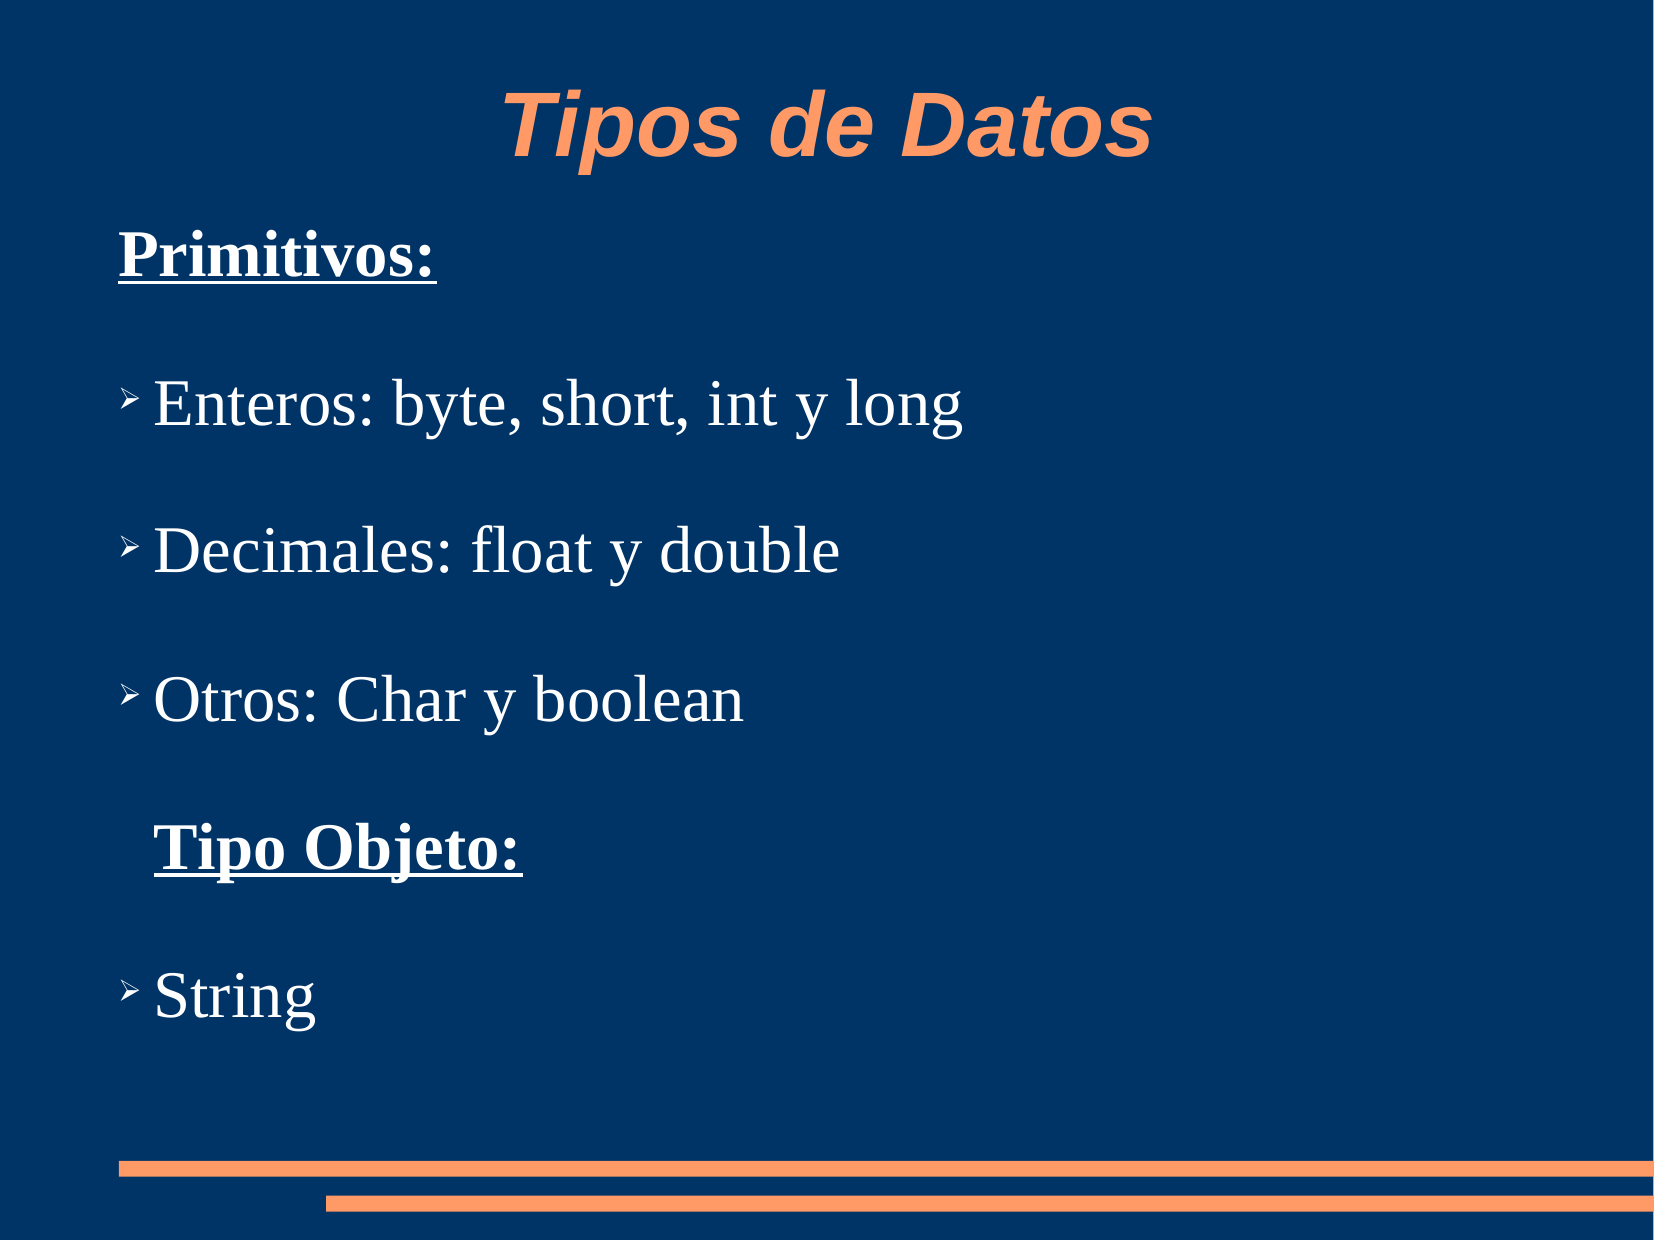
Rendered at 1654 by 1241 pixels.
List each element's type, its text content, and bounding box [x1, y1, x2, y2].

subtitle Primitivos: Enteros: byte, short, int y long Decimales: float y double Otros: Char y boolean Tipo Objeto: String [118, 217, 1558, 1241]
title Tipos de Datos [121, 21, 1534, 217]
